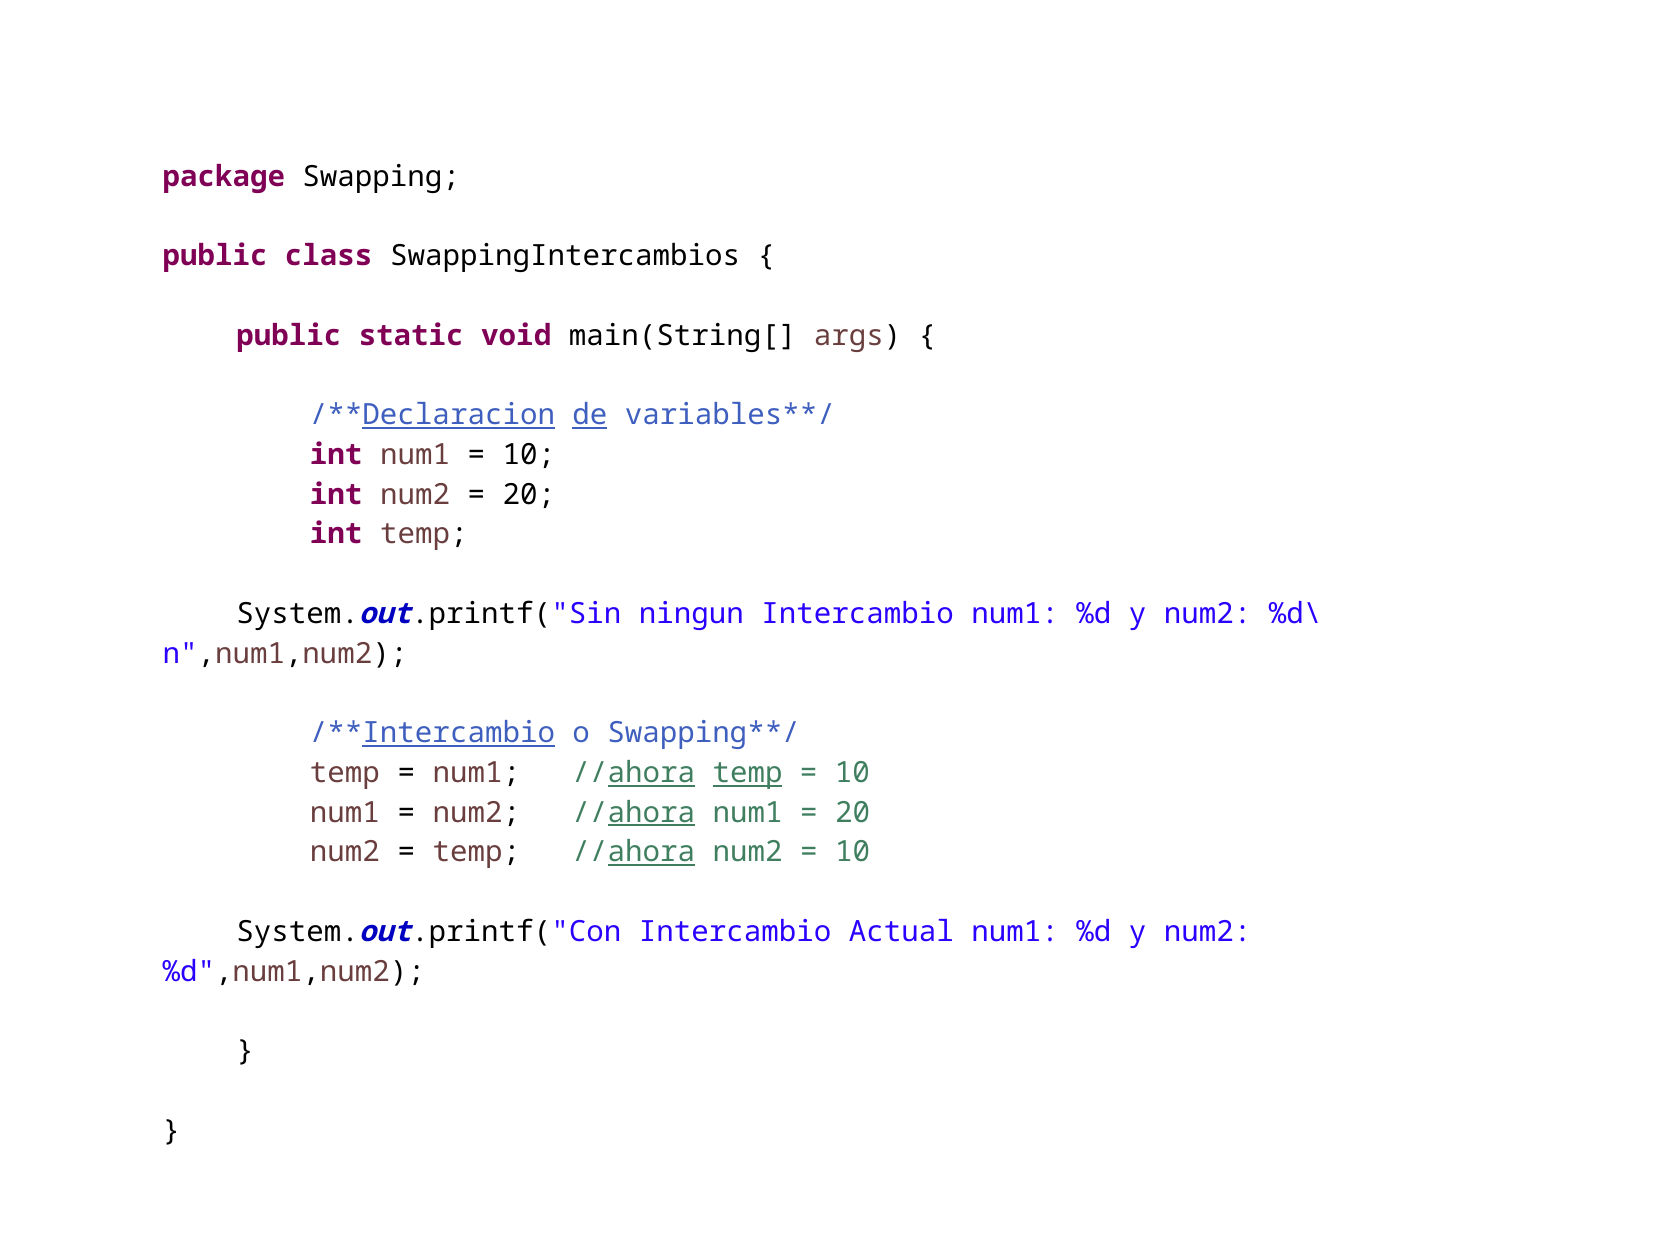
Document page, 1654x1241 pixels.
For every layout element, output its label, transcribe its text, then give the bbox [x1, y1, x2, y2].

text_box package Swapping; public class SwappingIntercambios { public static void main(String[] args) { /**Declaracion de variables**/ int num1 = 10; int num2 = 20; int temp; System.out.printf("Sin ningun Intercambio num1: %d y num2: %d\n",num1,num2); /**Intercambio o Swapping**/ temp = num1; //ahora temp = 10 num1 = num2; //ahora num1 = 20 num2 = temp; //ahora num2 = 10 System.out.printf("Con Intercambio Actual num1: %d y num2: %d",num1,num2); } } [147, 147, 1477, 1034]
